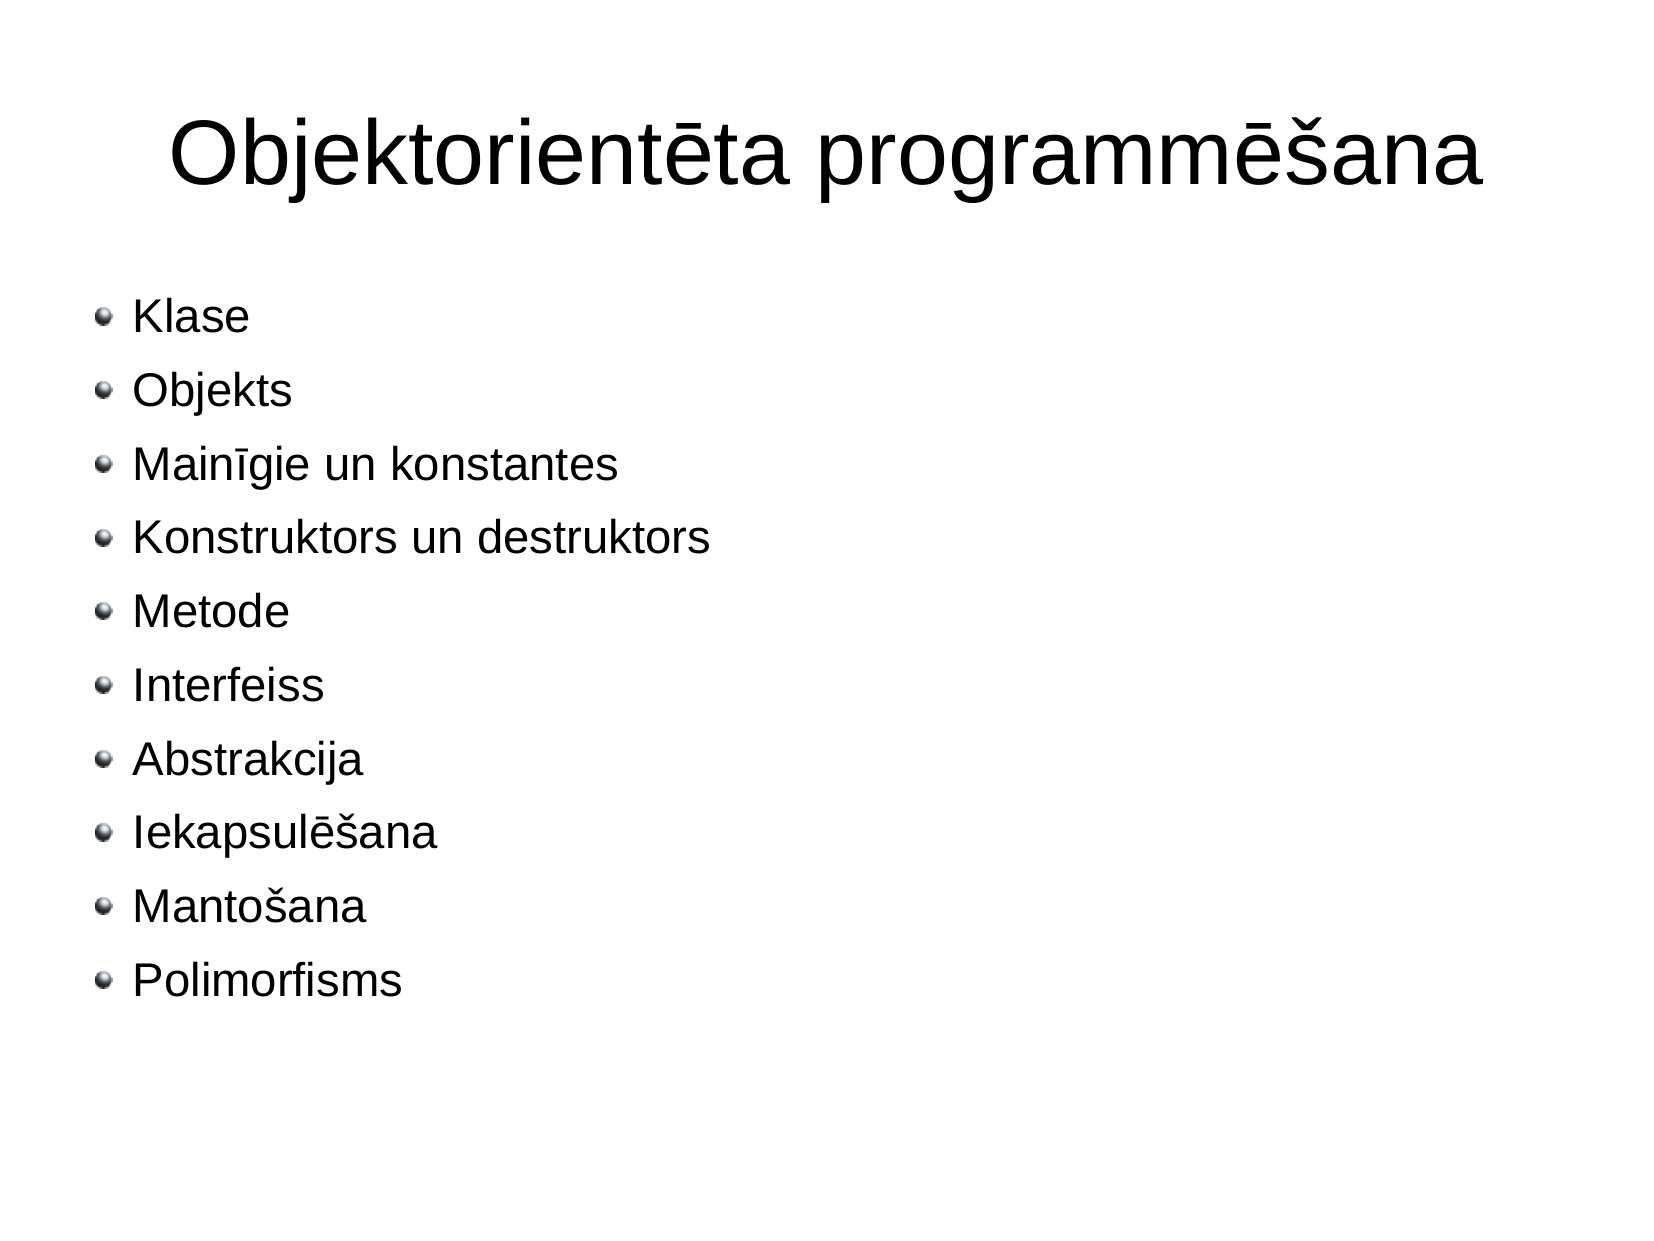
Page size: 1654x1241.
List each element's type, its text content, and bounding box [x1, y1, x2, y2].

list Klase Objekts Mainīgie un konstantes Konstruktors un destruktors Metode Interfeiss Abstrakcija Iekapsulēšana Mantošana Polimorfisms [82, 290, 1538, 1010]
title Objektorientēta programmēšana [82, 49, 1571, 257]
